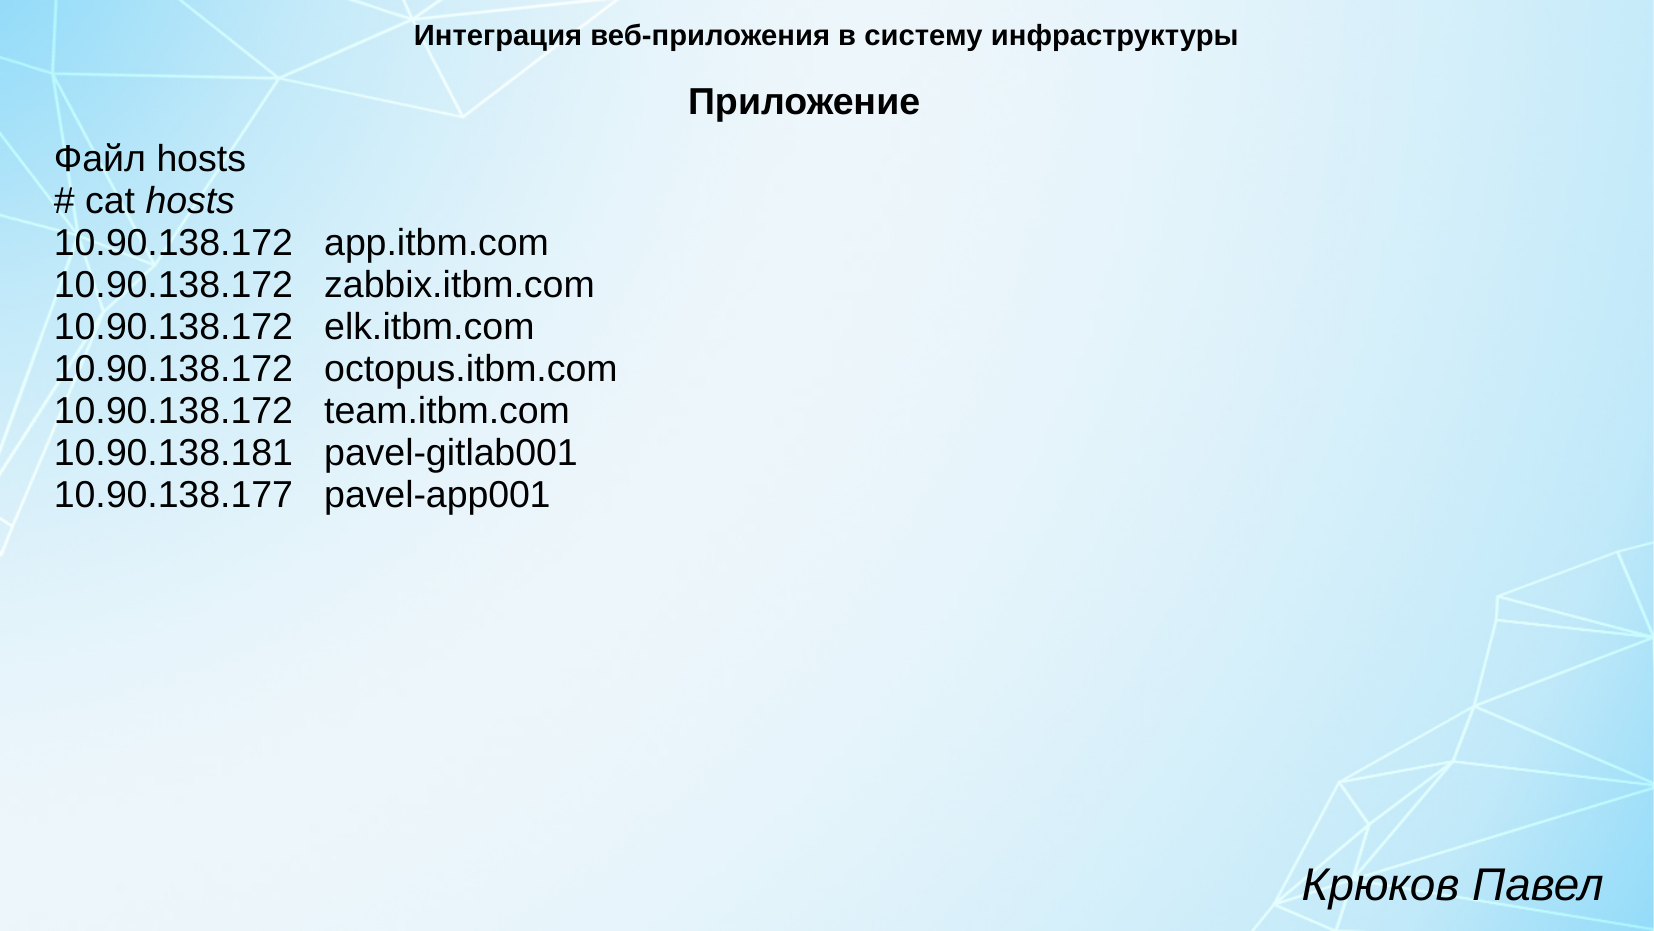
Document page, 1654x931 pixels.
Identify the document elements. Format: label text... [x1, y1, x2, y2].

subtitle Крюков Павел [1251, 838, 1654, 931]
text_box Файл hosts # cat hosts 10.90.138.172 app.itbm.com 10.90.138.172 zabbix.itbm.com 10.90.138.172 elk.itbm.com 10.90.138.172 octopus.itbm.com 10.90.138.172 team.itbm.com 10.90.138.181 pavel-gitlab001 10.90.138.177 pavel-app001 [39, 129, 1626, 523]
title Интеграция веб-приложения в систему инфраструктуры [11, 11, 1642, 60]
picture [0, 0, 1654, 931]
text_box Приложение [673, 73, 935, 129]
